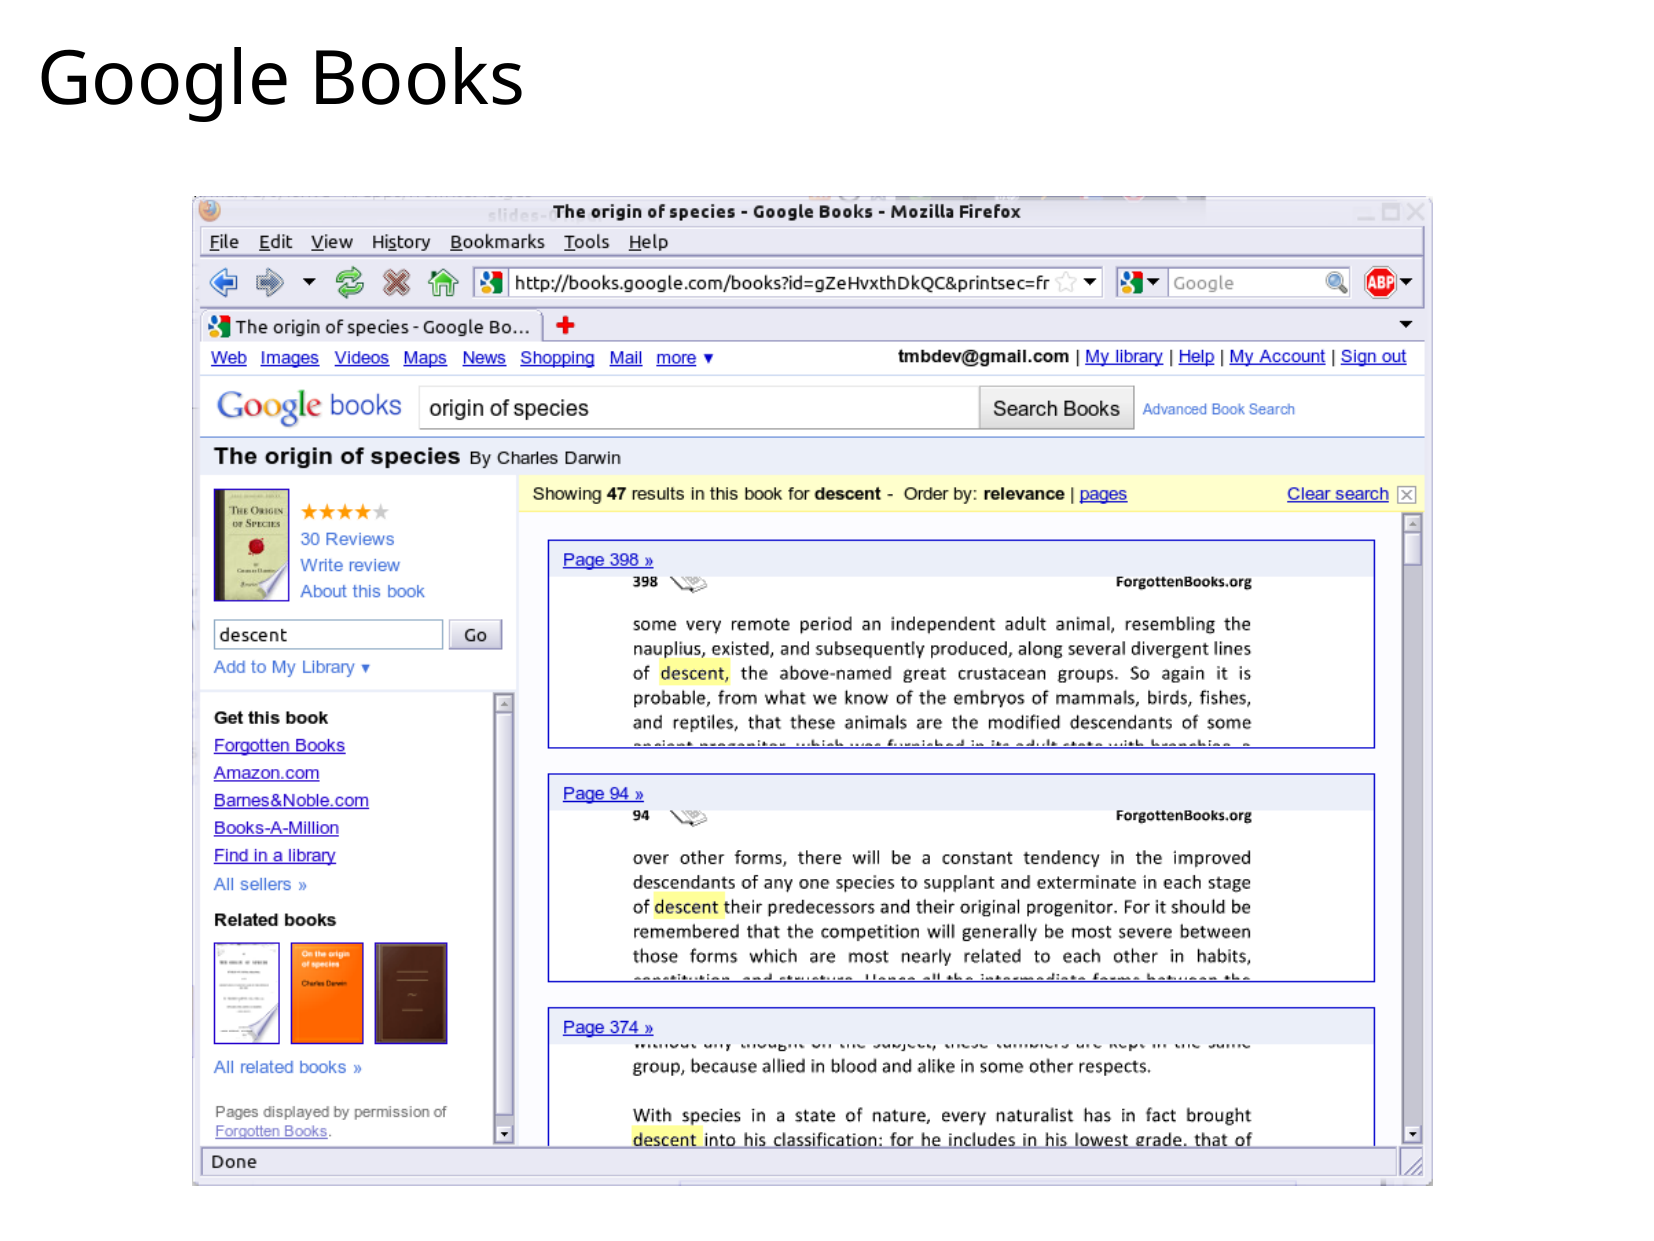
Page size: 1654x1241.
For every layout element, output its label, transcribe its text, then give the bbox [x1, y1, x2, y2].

title Google Books [37, 0, 1613, 151]
picture [192, 196, 1433, 1186]
